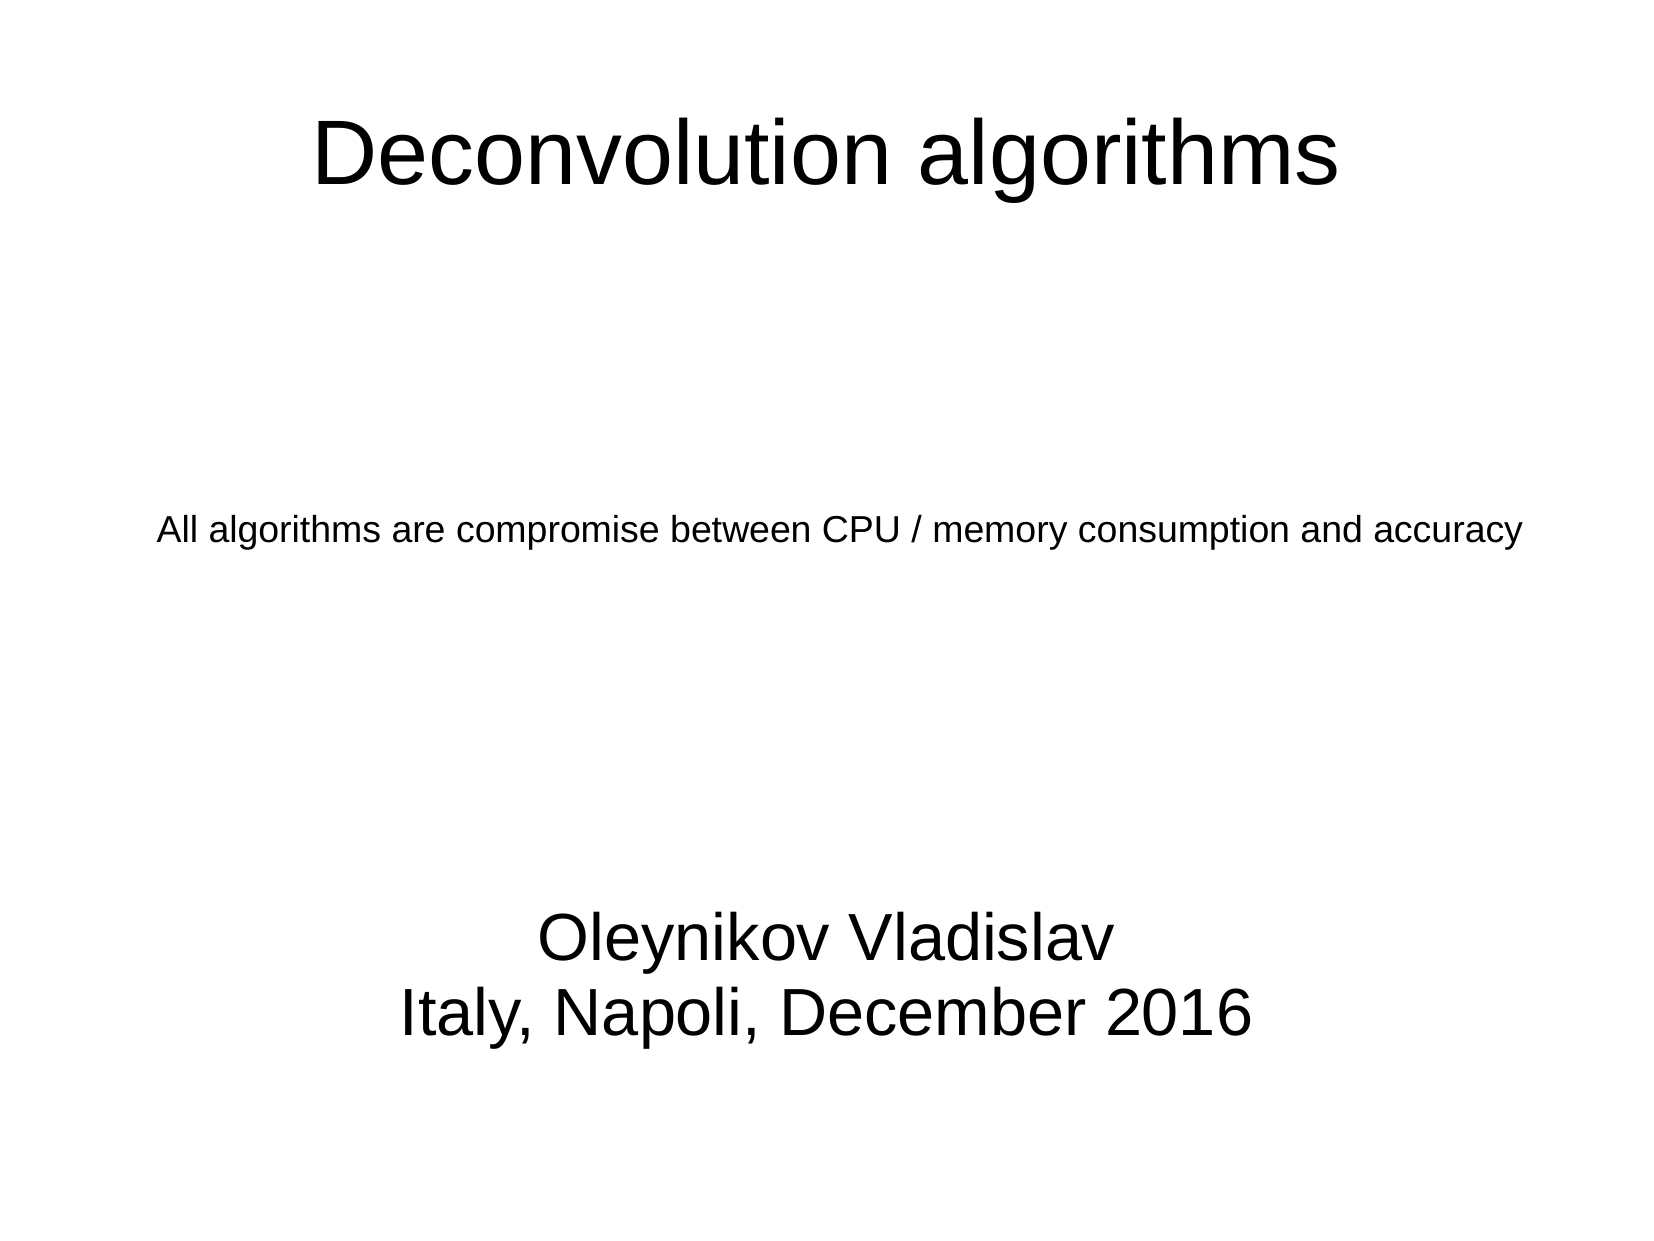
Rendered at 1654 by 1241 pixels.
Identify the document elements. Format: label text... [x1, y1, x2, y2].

title Deconvolution algorithms [82, 49, 1571, 257]
text_box Oleynikov Vladislav Italy, Napoli, December 2016 [82, 885, 1571, 1141]
text_box All algorithms are compromise between CPU / memory consumption and accuracy [90, 501, 1591, 601]
